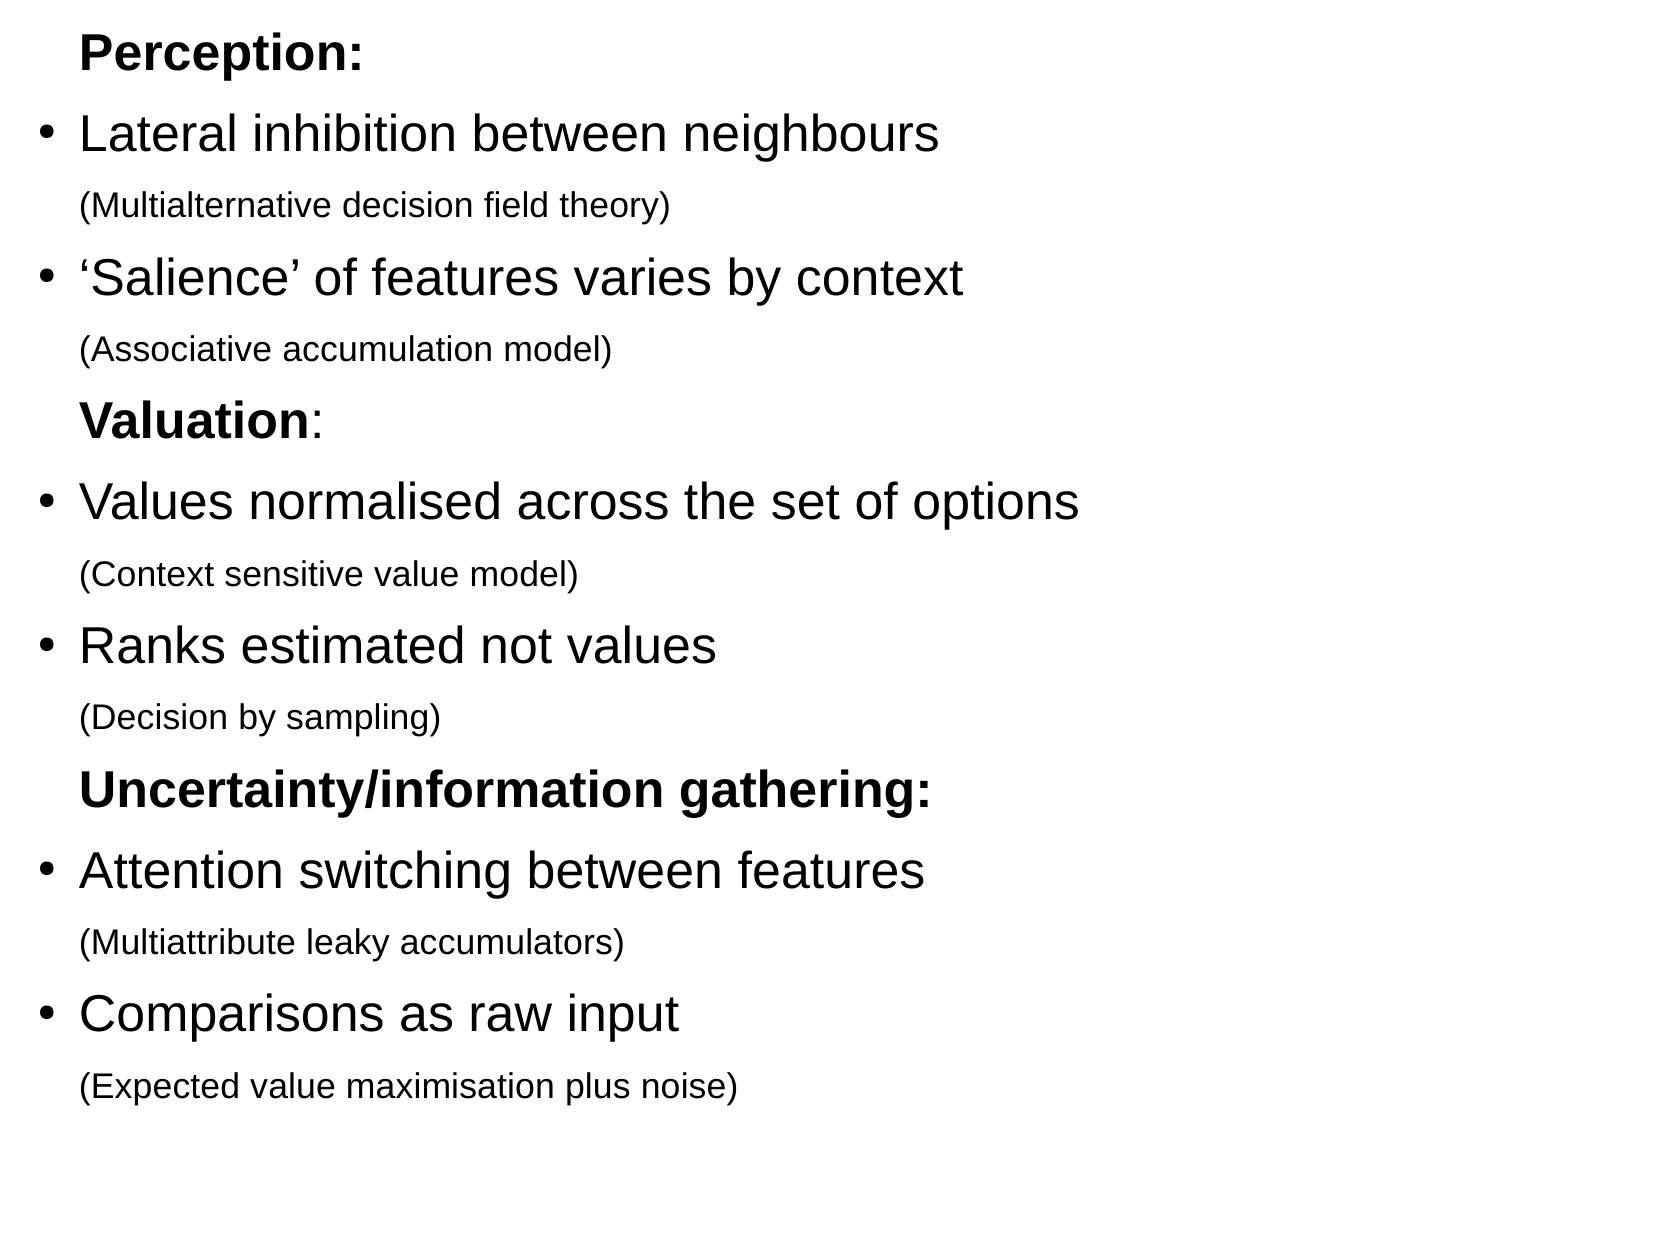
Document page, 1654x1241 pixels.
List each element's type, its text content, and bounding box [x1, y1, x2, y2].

list Perception: Lateral inhibition between neighbours (Multialternative decision field theory) ‘Salience’ of features varies by context (Associative accumulation model) Valuation: Values normalised across the set of options (Context sensitive value model) Ranks estimated not values (Decision by sampling) Uncertainty/information gathering: Attention switching between features (Multiattribute leaky accumulators) Comparisons as raw input (Expected value maximisation plus noise) [23, 23, 1654, 1123]
